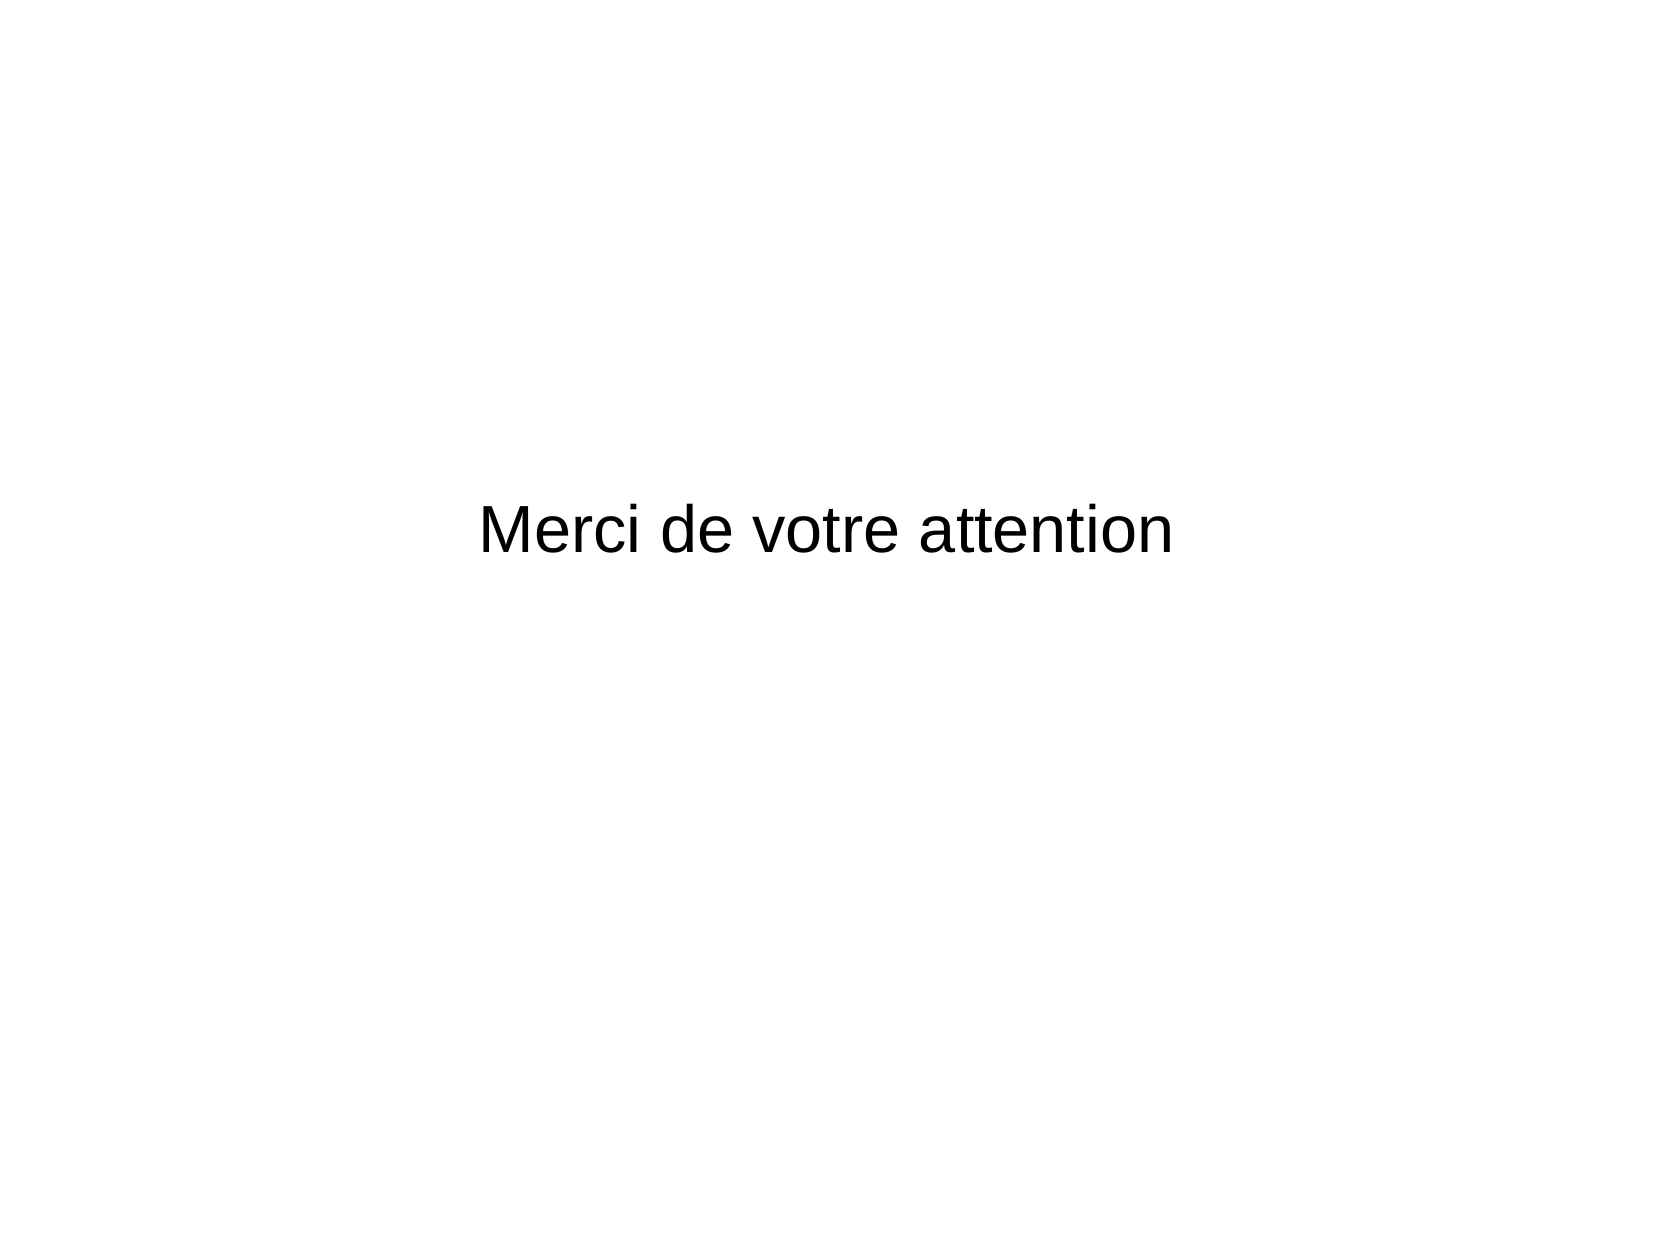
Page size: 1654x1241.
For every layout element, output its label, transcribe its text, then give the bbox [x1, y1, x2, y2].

subtitle Merci de votre attention [82, 49, 1571, 1010]
